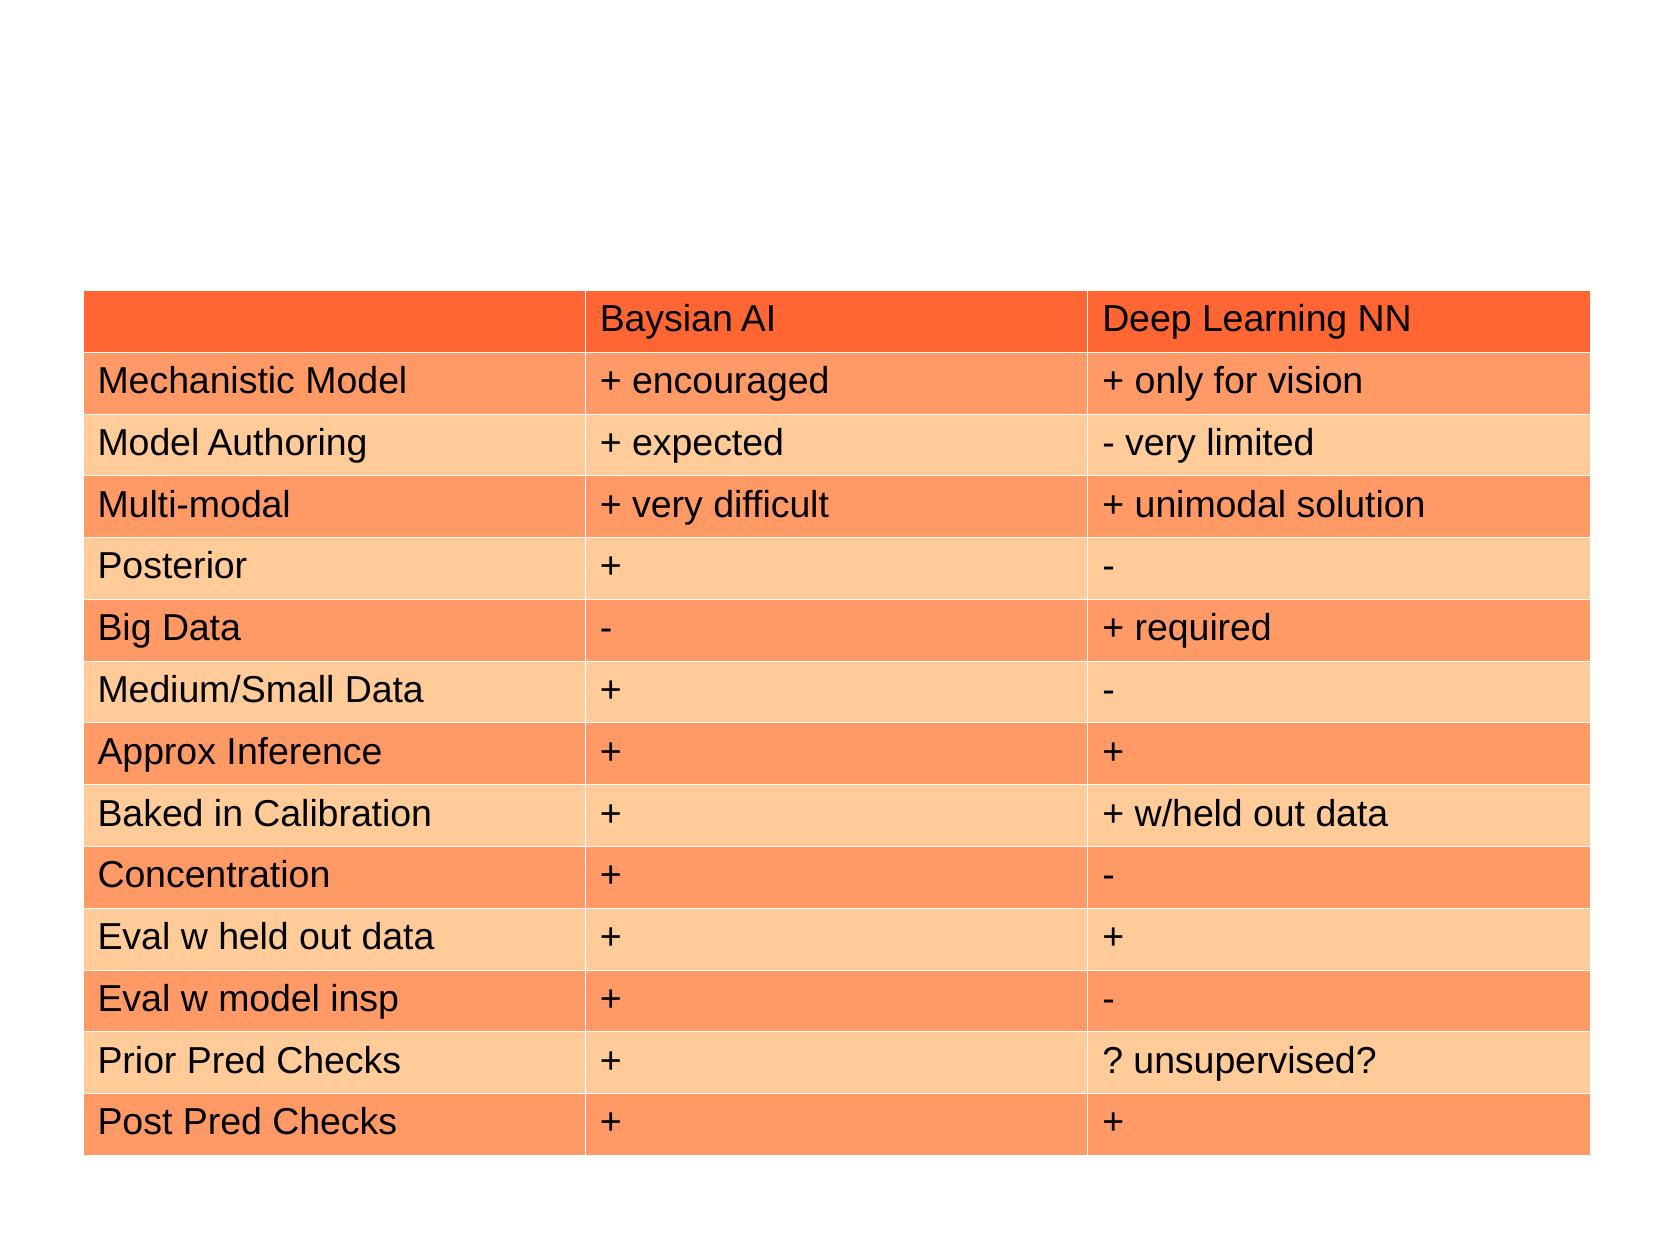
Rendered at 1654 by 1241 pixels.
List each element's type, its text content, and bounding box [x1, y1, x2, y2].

table_cell + very difficult [586, 476, 1087, 537]
table_cell Prior Pred Checks [84, 1032, 585, 1093]
table_header Baysian AI [586, 291, 1087, 352]
table_cell + [1088, 909, 1590, 970]
table_cell - [1088, 662, 1590, 722]
table_cell Model Authoring [84, 415, 585, 475]
table_cell + [586, 662, 1087, 722]
table_cell Concentration [84, 847, 585, 908]
table_header [84, 291, 585, 352]
table_cell Mechanistic Model [84, 353, 585, 414]
table_cell - [1088, 847, 1590, 908]
table_cell + [586, 785, 1087, 846]
table_cell - [1088, 538, 1590, 599]
table_cell + [586, 538, 1087, 599]
table_cell + [586, 1094, 1087, 1155]
table_cell + expected [586, 415, 1087, 475]
table_cell - [1088, 971, 1590, 1031]
table_header Deep Learning NN [1088, 291, 1590, 352]
table_cell + [586, 847, 1087, 908]
table_cell + only for vision [1088, 353, 1590, 414]
table_cell + [586, 723, 1087, 784]
table_cell + [586, 909, 1087, 970]
table_cell Multi-modal [84, 476, 585, 537]
table_cell Approx Inference [84, 723, 585, 784]
table_cell Baked in Calibration [84, 785, 585, 846]
table_cell Medium/Small Data [84, 662, 585, 722]
table_cell + [1088, 723, 1590, 784]
table_cell + w/held out data [1088, 785, 1590, 846]
table_cell ? unsupervised? [1088, 1032, 1590, 1093]
table_cell + encouraged [586, 353, 1087, 414]
table_cell - very limited [1088, 415, 1590, 475]
table_cell + [1088, 1094, 1590, 1155]
table_cell Post Pred Checks [84, 1094, 585, 1155]
table_cell - [586, 600, 1087, 661]
table_cell Eval w model insp [84, 971, 585, 1031]
table_cell Posterior [84, 538, 585, 599]
table_cell Big Data [84, 600, 585, 661]
table_cell + required [1088, 600, 1590, 661]
table_cell Eval w held out data [84, 909, 585, 970]
table_cell + unimodal solution [1088, 476, 1590, 537]
table_cell + [586, 1032, 1087, 1093]
table_cell + [586, 971, 1087, 1031]
